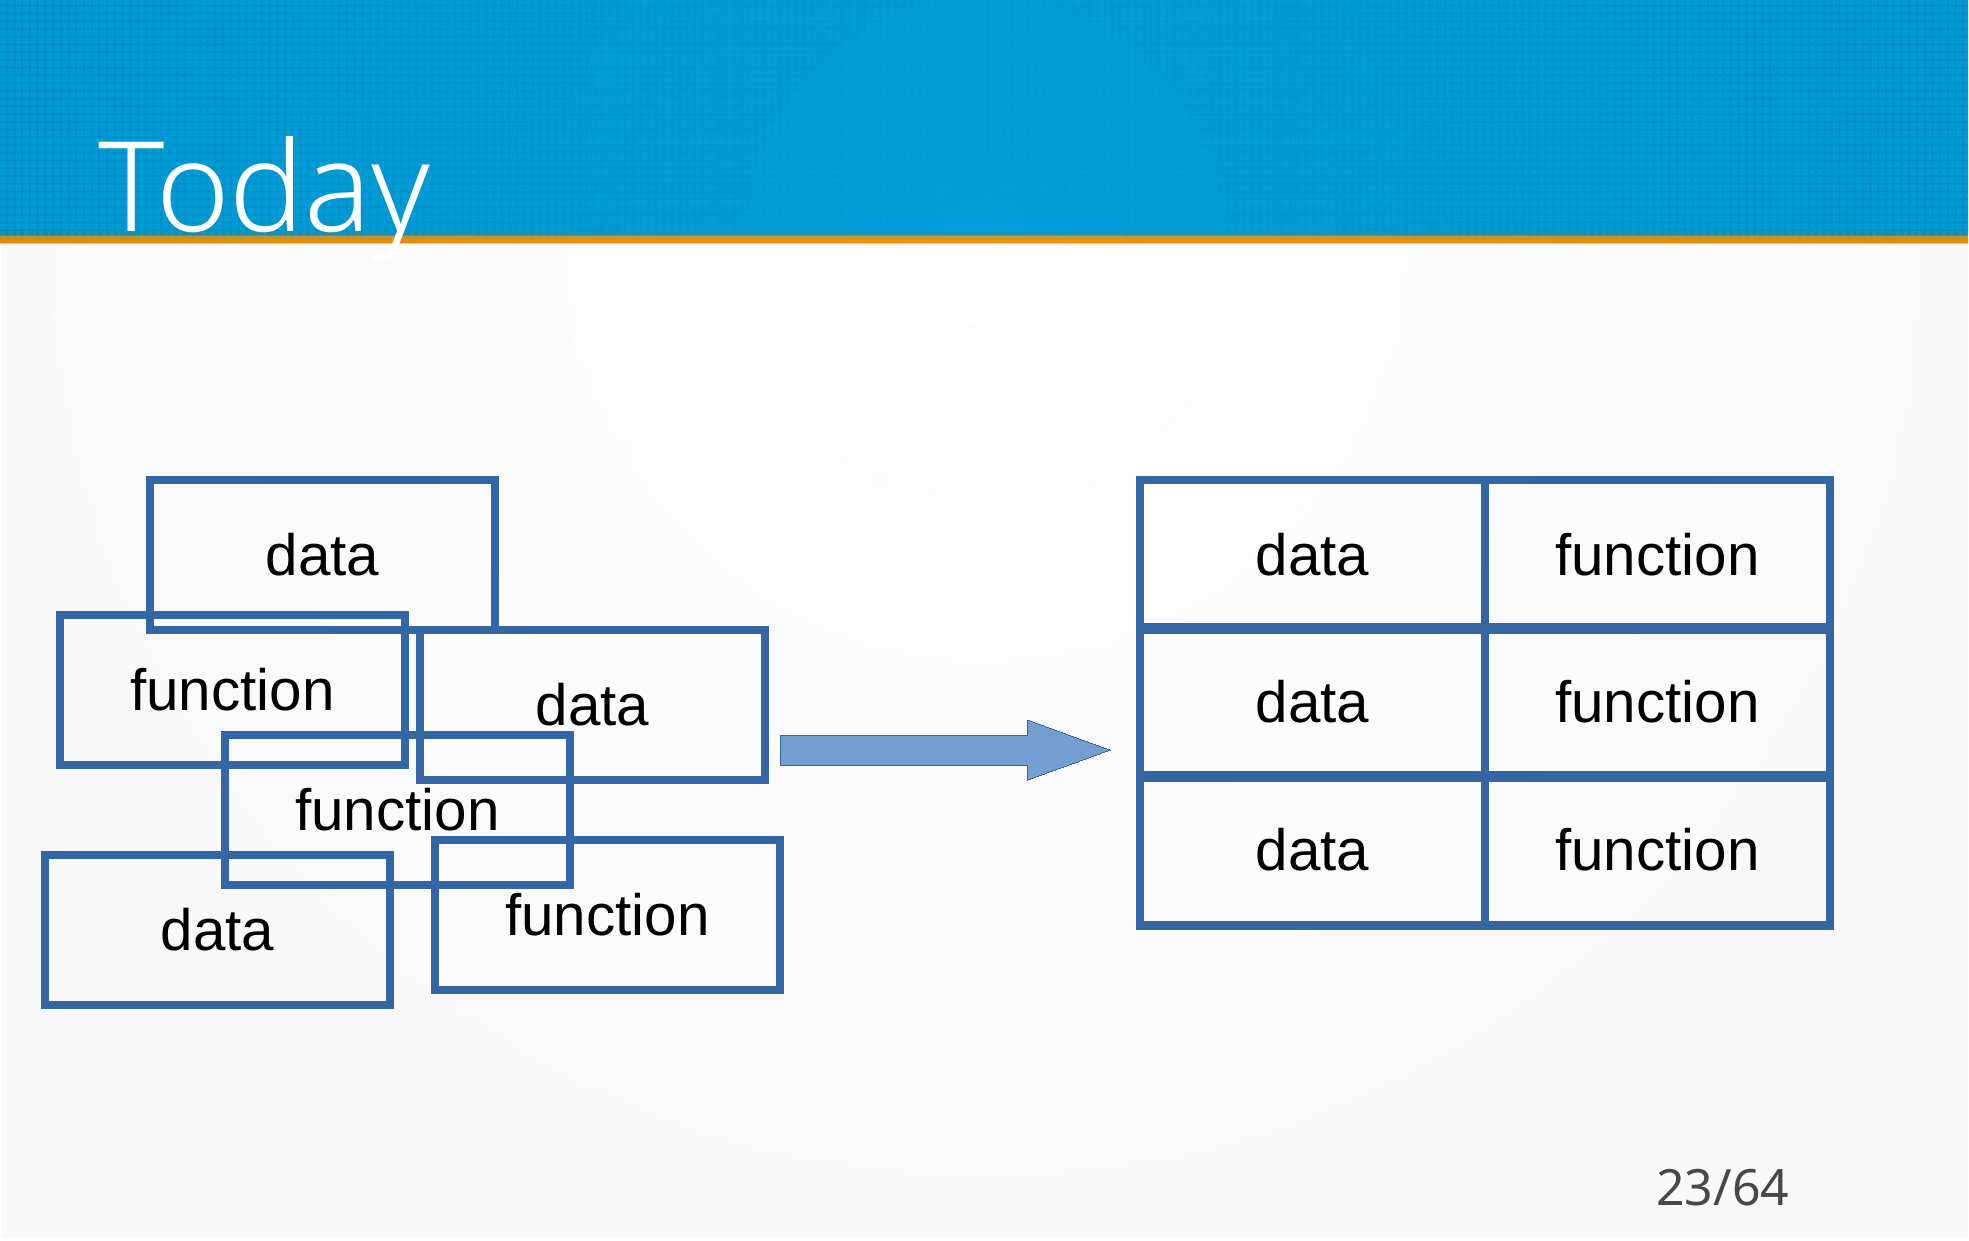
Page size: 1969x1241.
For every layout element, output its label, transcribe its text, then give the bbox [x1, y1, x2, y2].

text_box function [435, 840, 781, 991]
text_box data [1140, 775, 1485, 926]
text_box data [150, 480, 496, 631]
text_box function [1485, 480, 1831, 627]
title Today [98, 49, 1870, 257]
text_box function [225, 735, 571, 886]
picture [0, 233, 1969, 1241]
text_box data [45, 855, 391, 1006]
text_box function [60, 615, 406, 766]
text_box data [1140, 480, 1485, 627]
text_box function [1485, 627, 1831, 775]
text_box function [1485, 775, 1831, 926]
text_box data [1140, 627, 1485, 775]
text_box data [420, 630, 766, 781]
text_box [780, 720, 1111, 781]
